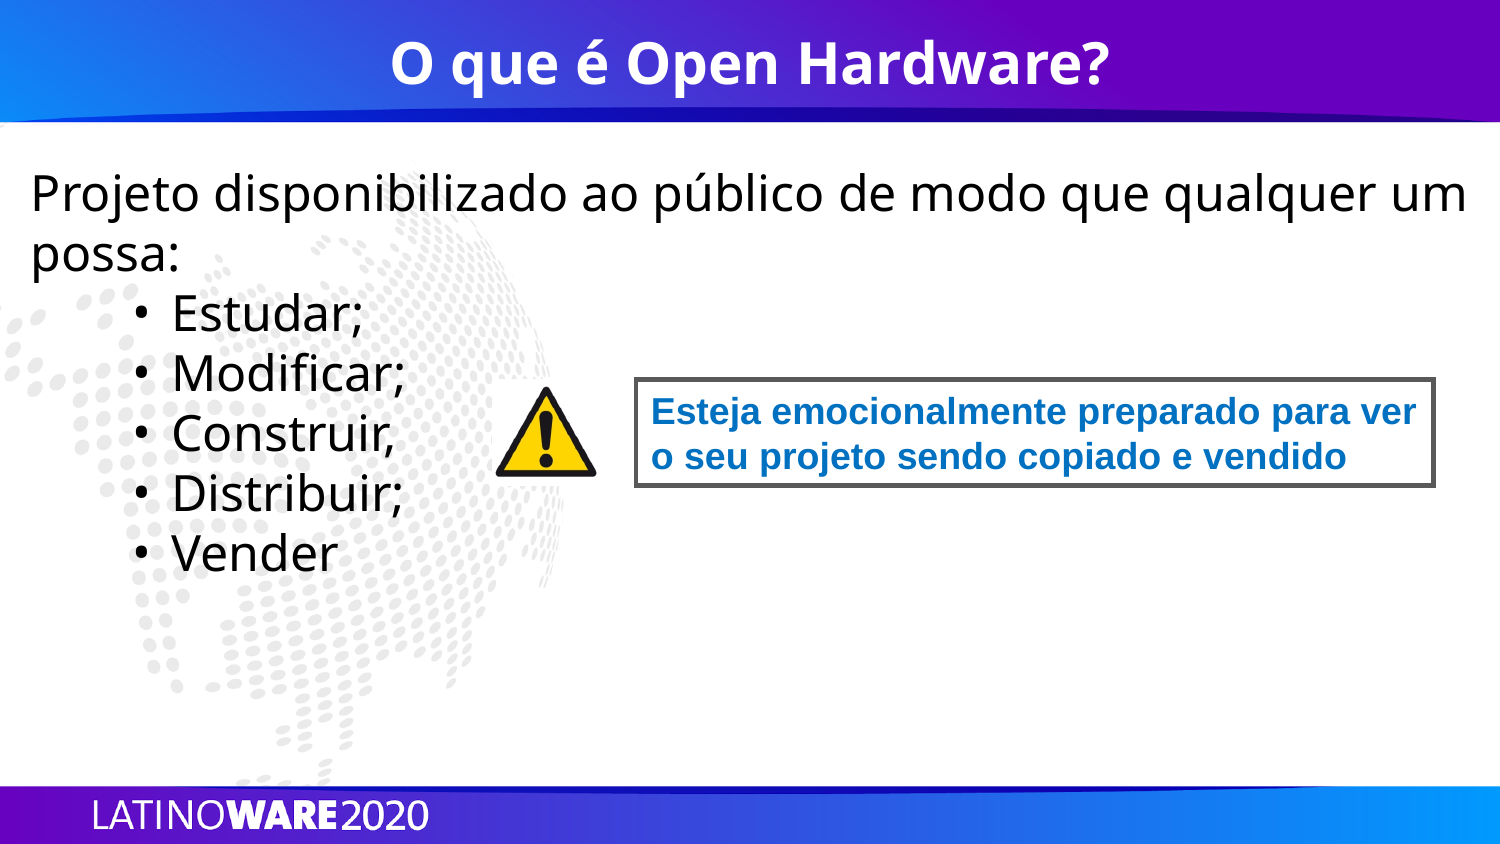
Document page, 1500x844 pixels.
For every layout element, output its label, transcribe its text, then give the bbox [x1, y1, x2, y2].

text_box Esteja emocionalmente preparado para ver o seu projeto sendo copiado e vendido [635, 379, 1434, 486]
text_box Projeto disponibilizado ao público de modo que qualquer um possa: Estudar; Modificar; Construir, Distribuir; Vender [15, 153, 1485, 712]
picture [0, 0, 1500, 844]
title O que é Open Hardware? [51, 11, 1449, 106]
